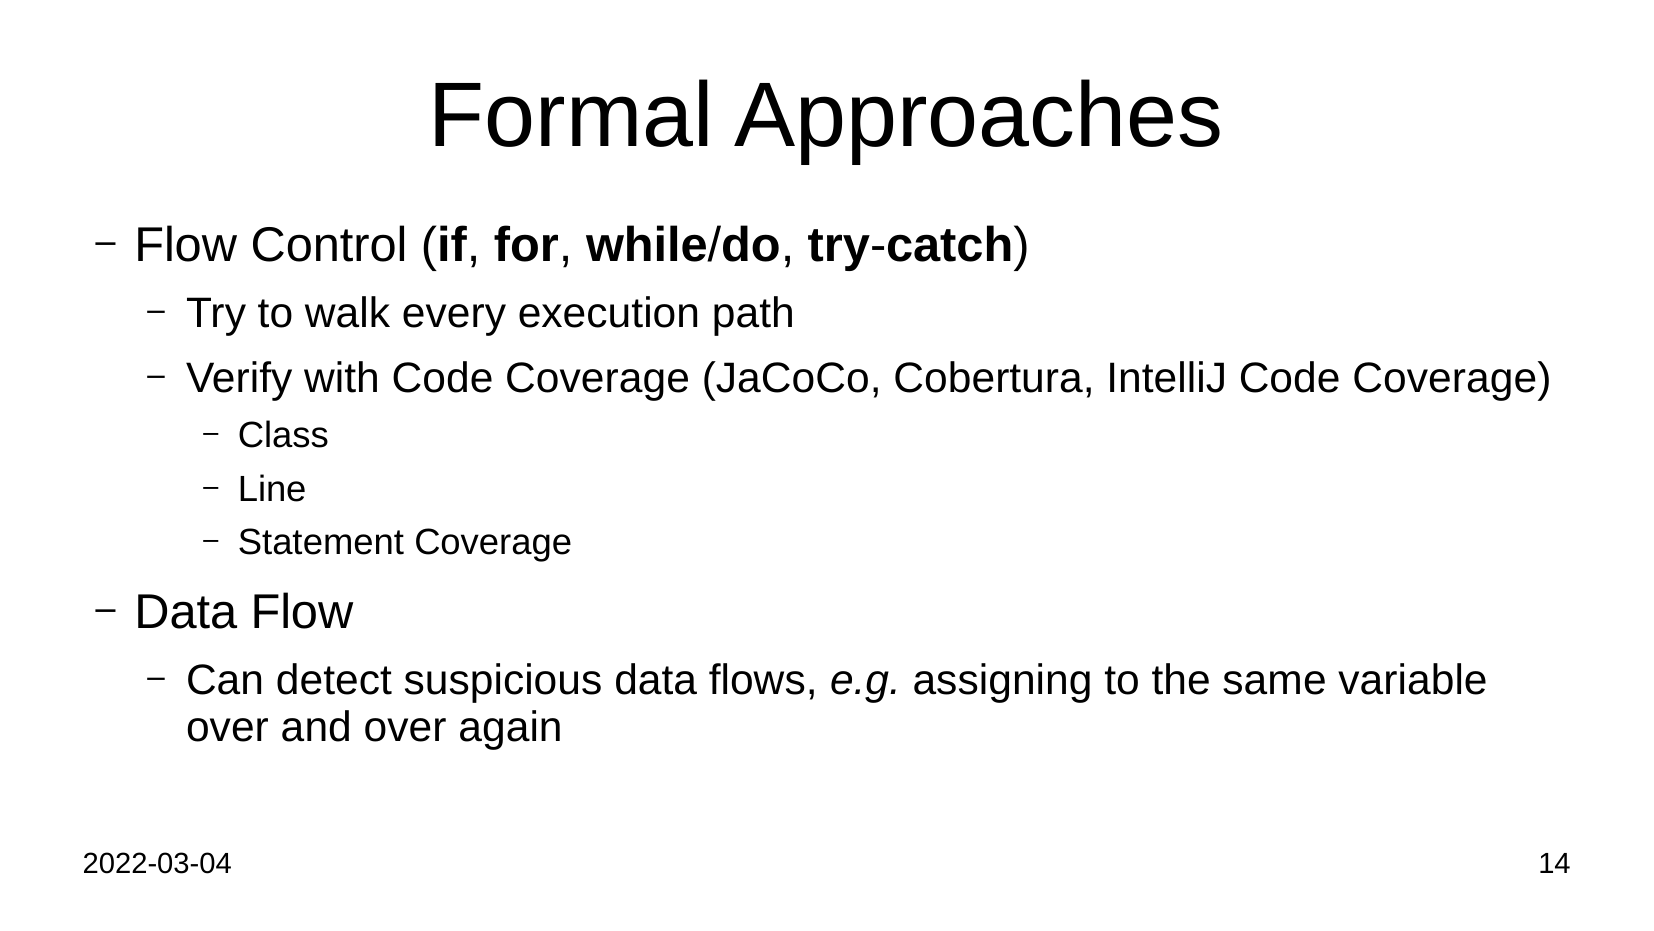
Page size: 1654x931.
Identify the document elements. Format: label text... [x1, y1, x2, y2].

list Flow Control (if, for, while/do, try-catch) Try to walk every execution path Verify with Code Coverage (JaCoCo, Cobertura, IntelliJ Code Coverage) Class Line Statement Coverage Data Flow Can detect suspicious data flows, e.g. assigning to the same variable over and over again [82, 217, 1571, 758]
title Formal Approaches [82, 37, 1571, 193]
